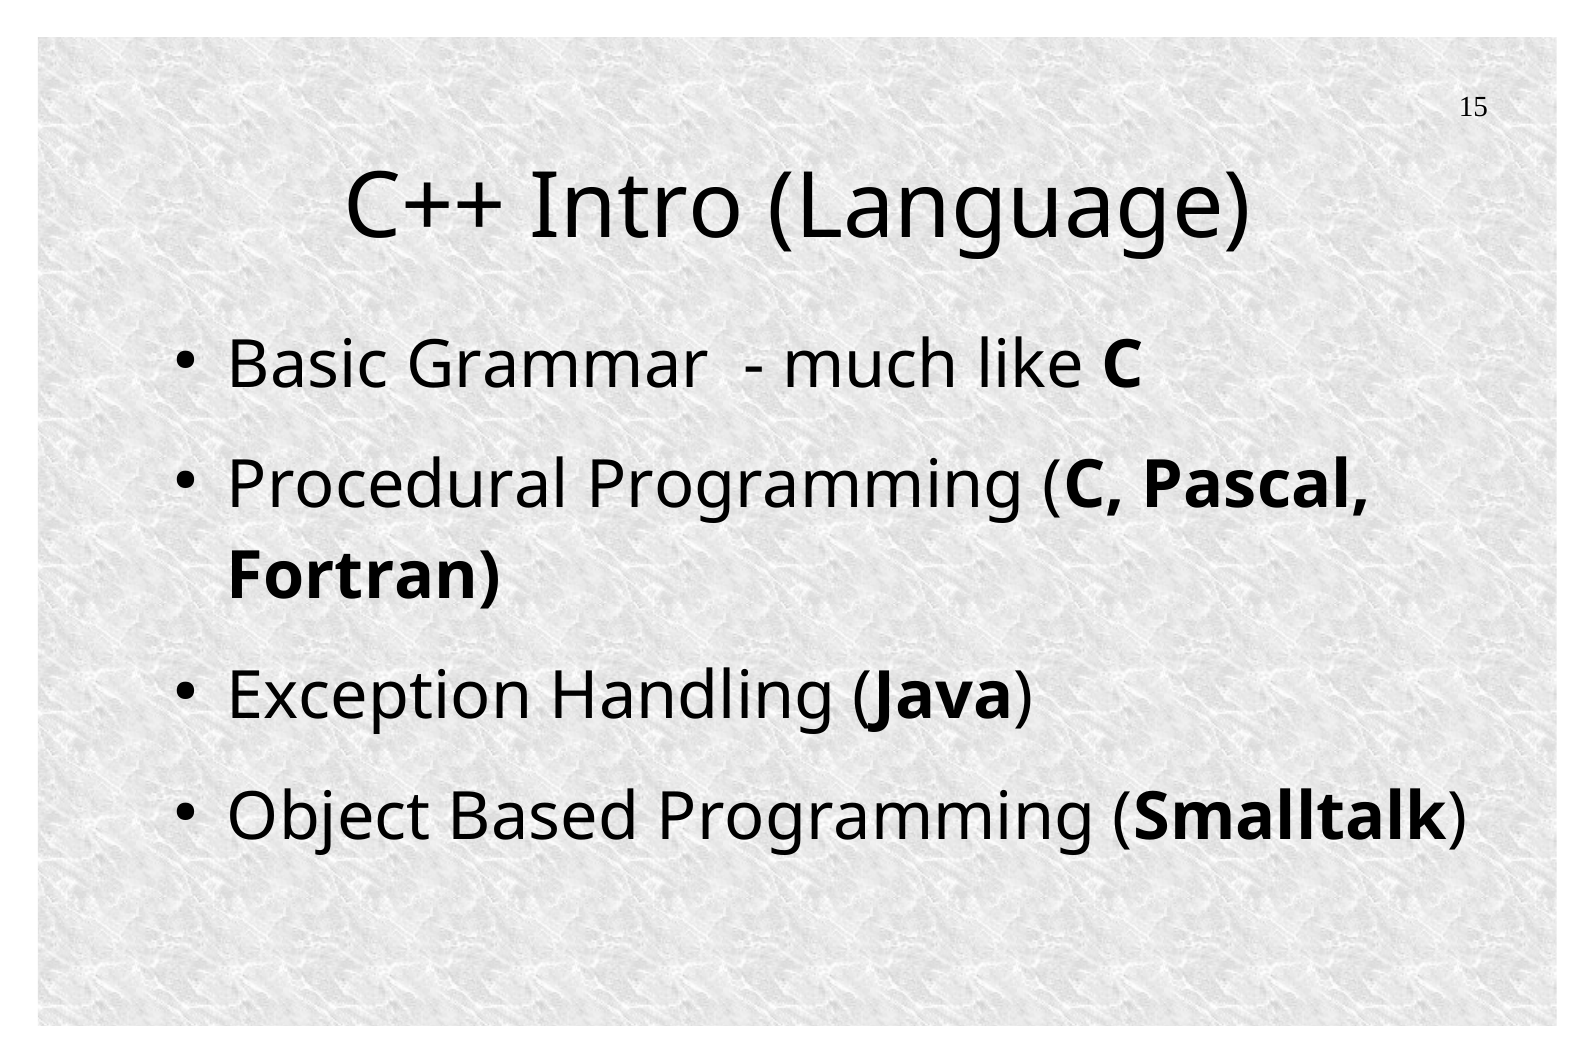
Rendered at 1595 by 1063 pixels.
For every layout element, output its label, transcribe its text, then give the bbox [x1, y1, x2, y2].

list Basic Grammar - much like C Procedural Programming (C, Pascal, Fortran) Exception Handling (Java) Object Based Programming (Smalltalk) [155, 316, 1515, 939]
title C++ Intro (Language) [149, 119, 1447, 285]
picture [37, 37, 1557, 1026]
